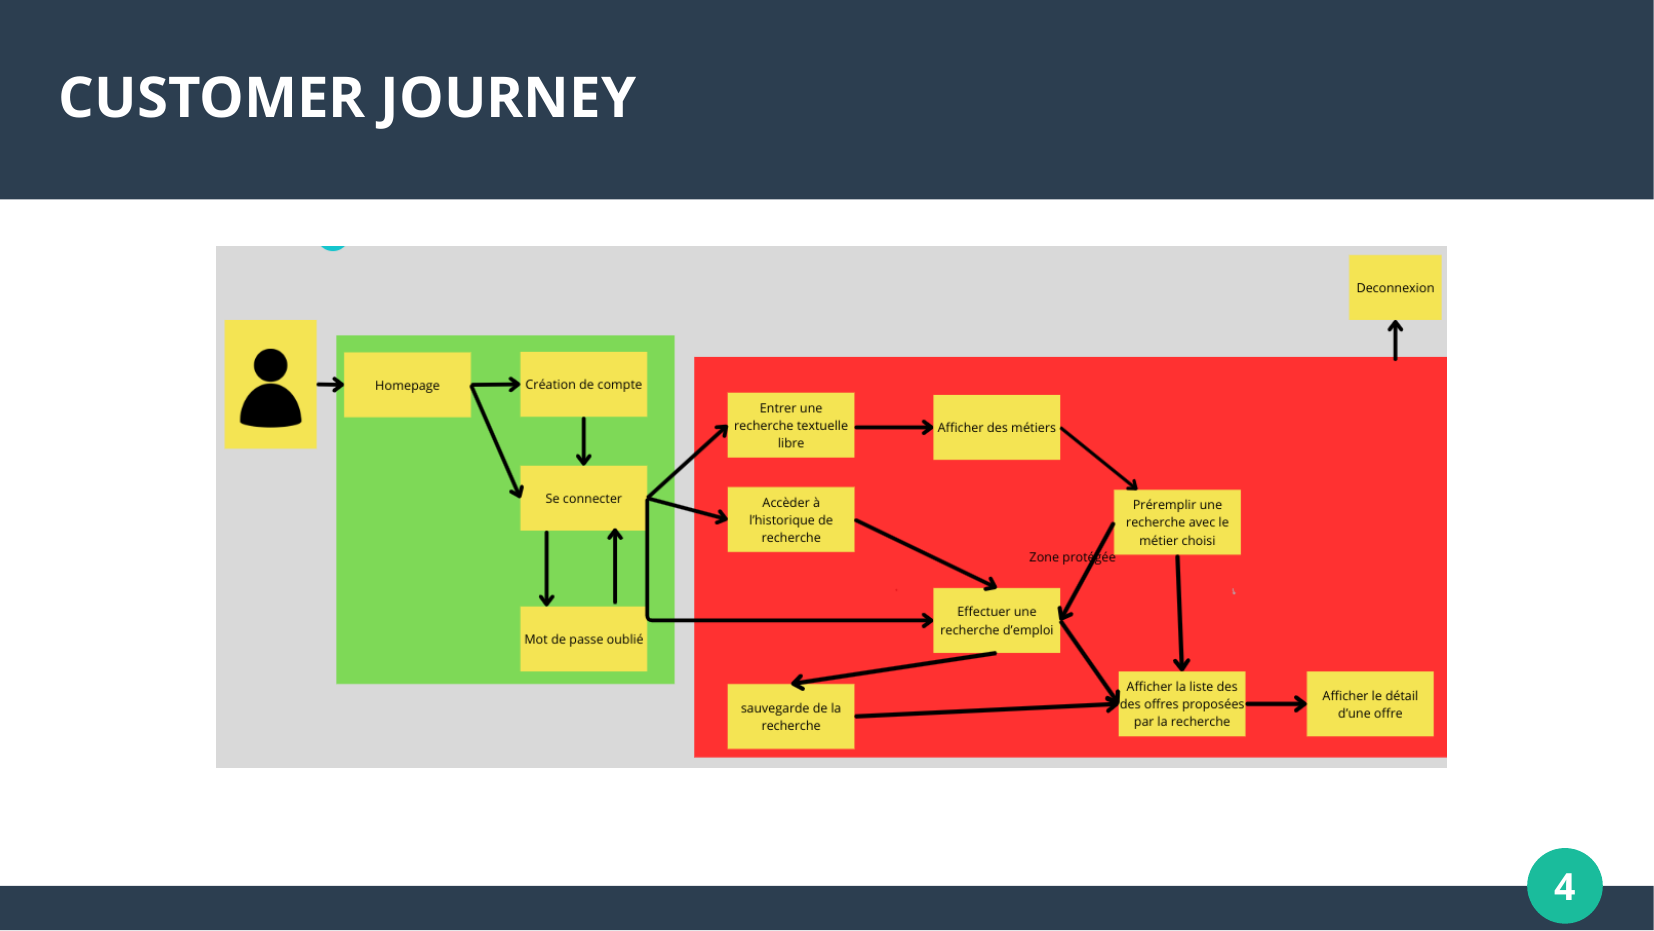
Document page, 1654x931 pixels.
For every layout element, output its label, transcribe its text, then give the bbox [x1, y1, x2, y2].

picture [216, 246, 1447, 768]
title CUSTOMER JOURNEY [59, 37, 1595, 156]
